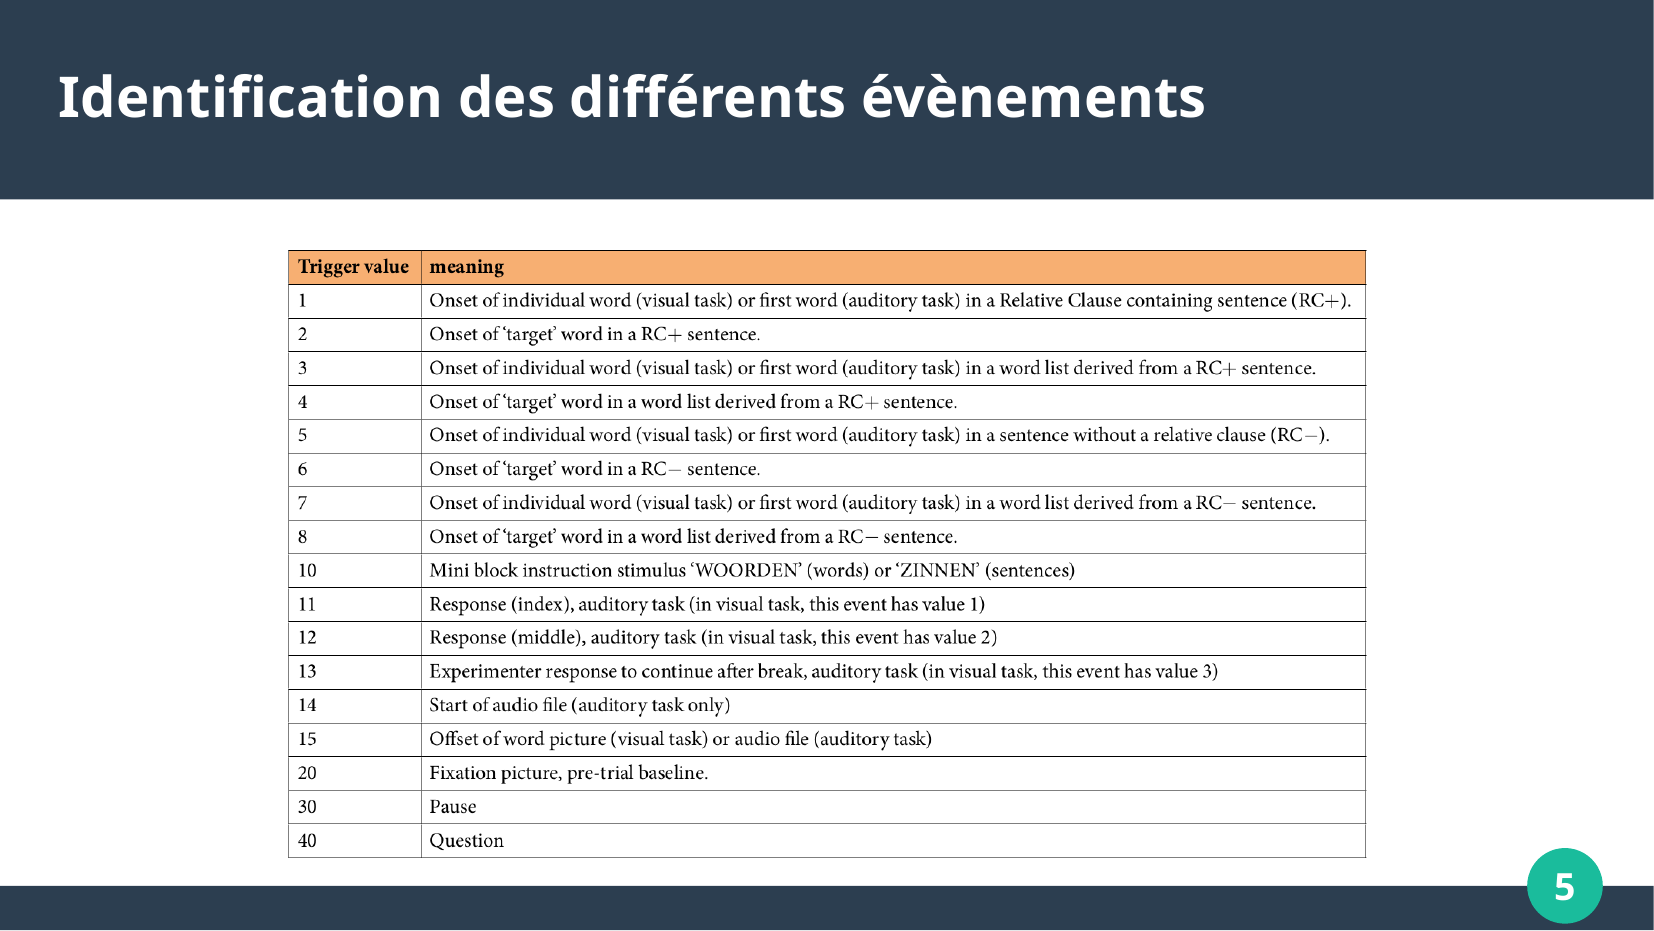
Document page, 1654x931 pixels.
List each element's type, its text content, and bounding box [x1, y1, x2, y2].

title Identification des différents évènements [59, 37, 1595, 155]
picture [282, 243, 1372, 864]
